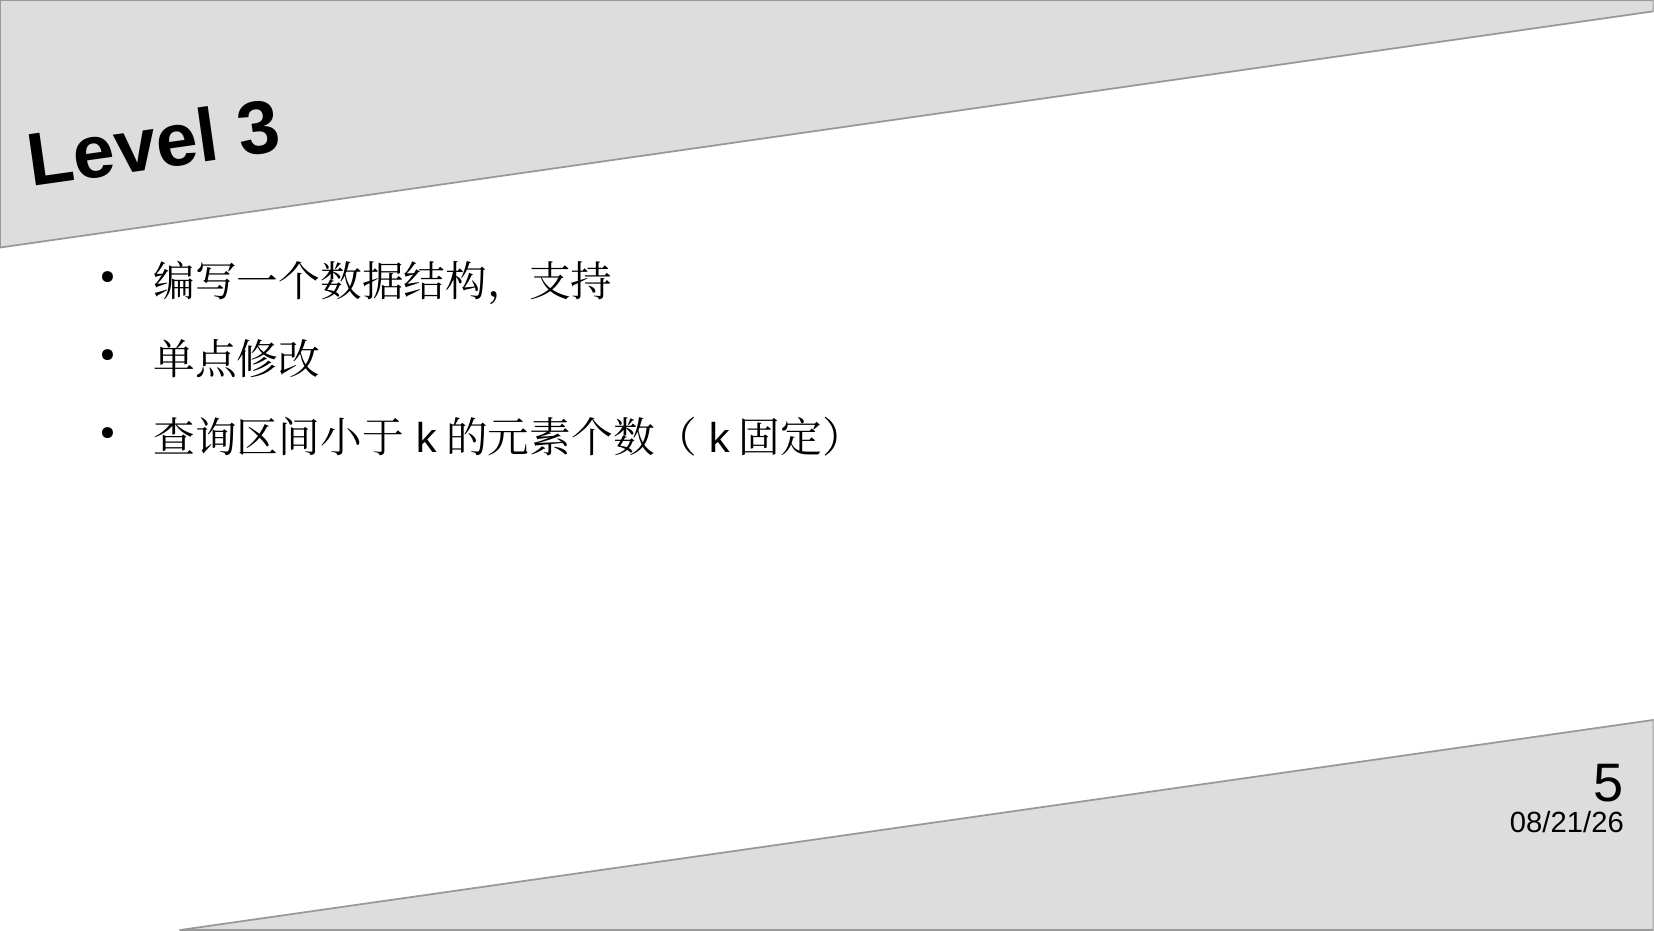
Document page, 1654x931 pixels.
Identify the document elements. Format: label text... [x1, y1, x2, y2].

title Level 3 [16, 0, 1501, 239]
list 编写一个数据结构，支持 单点修改 查询区间小于k的元素个数（k固定） [82, 248, 1538, 789]
